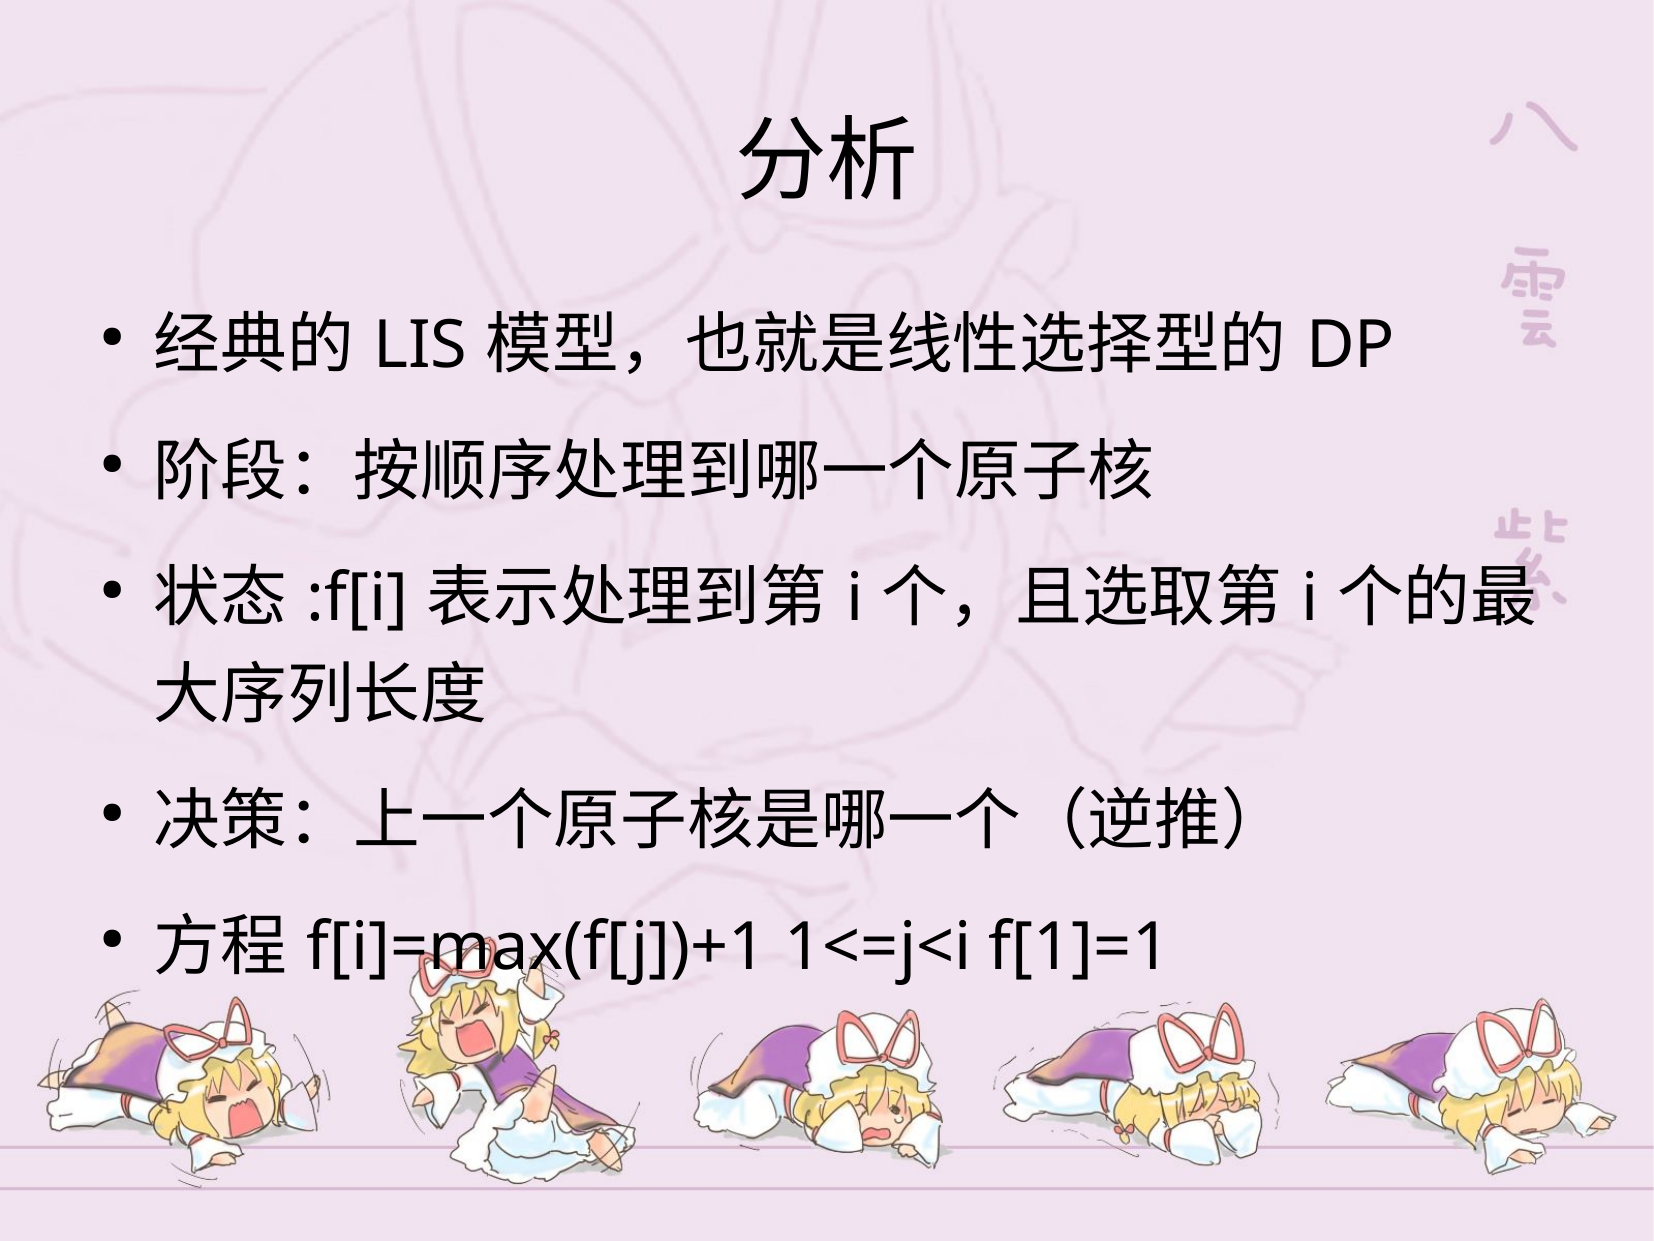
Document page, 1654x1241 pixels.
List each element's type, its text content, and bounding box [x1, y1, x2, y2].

picture [0, 0, 1654, 1241]
list 经典的LIS模型，也就是线性选择型的DP 阶段：按顺序处理到哪一个原子核 状态:f[i]表示处理到第i个，且选取第i个的最大序列长度 决策：上一个原子核是哪一个（逆推） 方程f[i]=max(f[j])+1 1<=j<i f[1]=1 [82, 290, 1571, 1109]
title 分析 [82, 49, 1571, 257]
